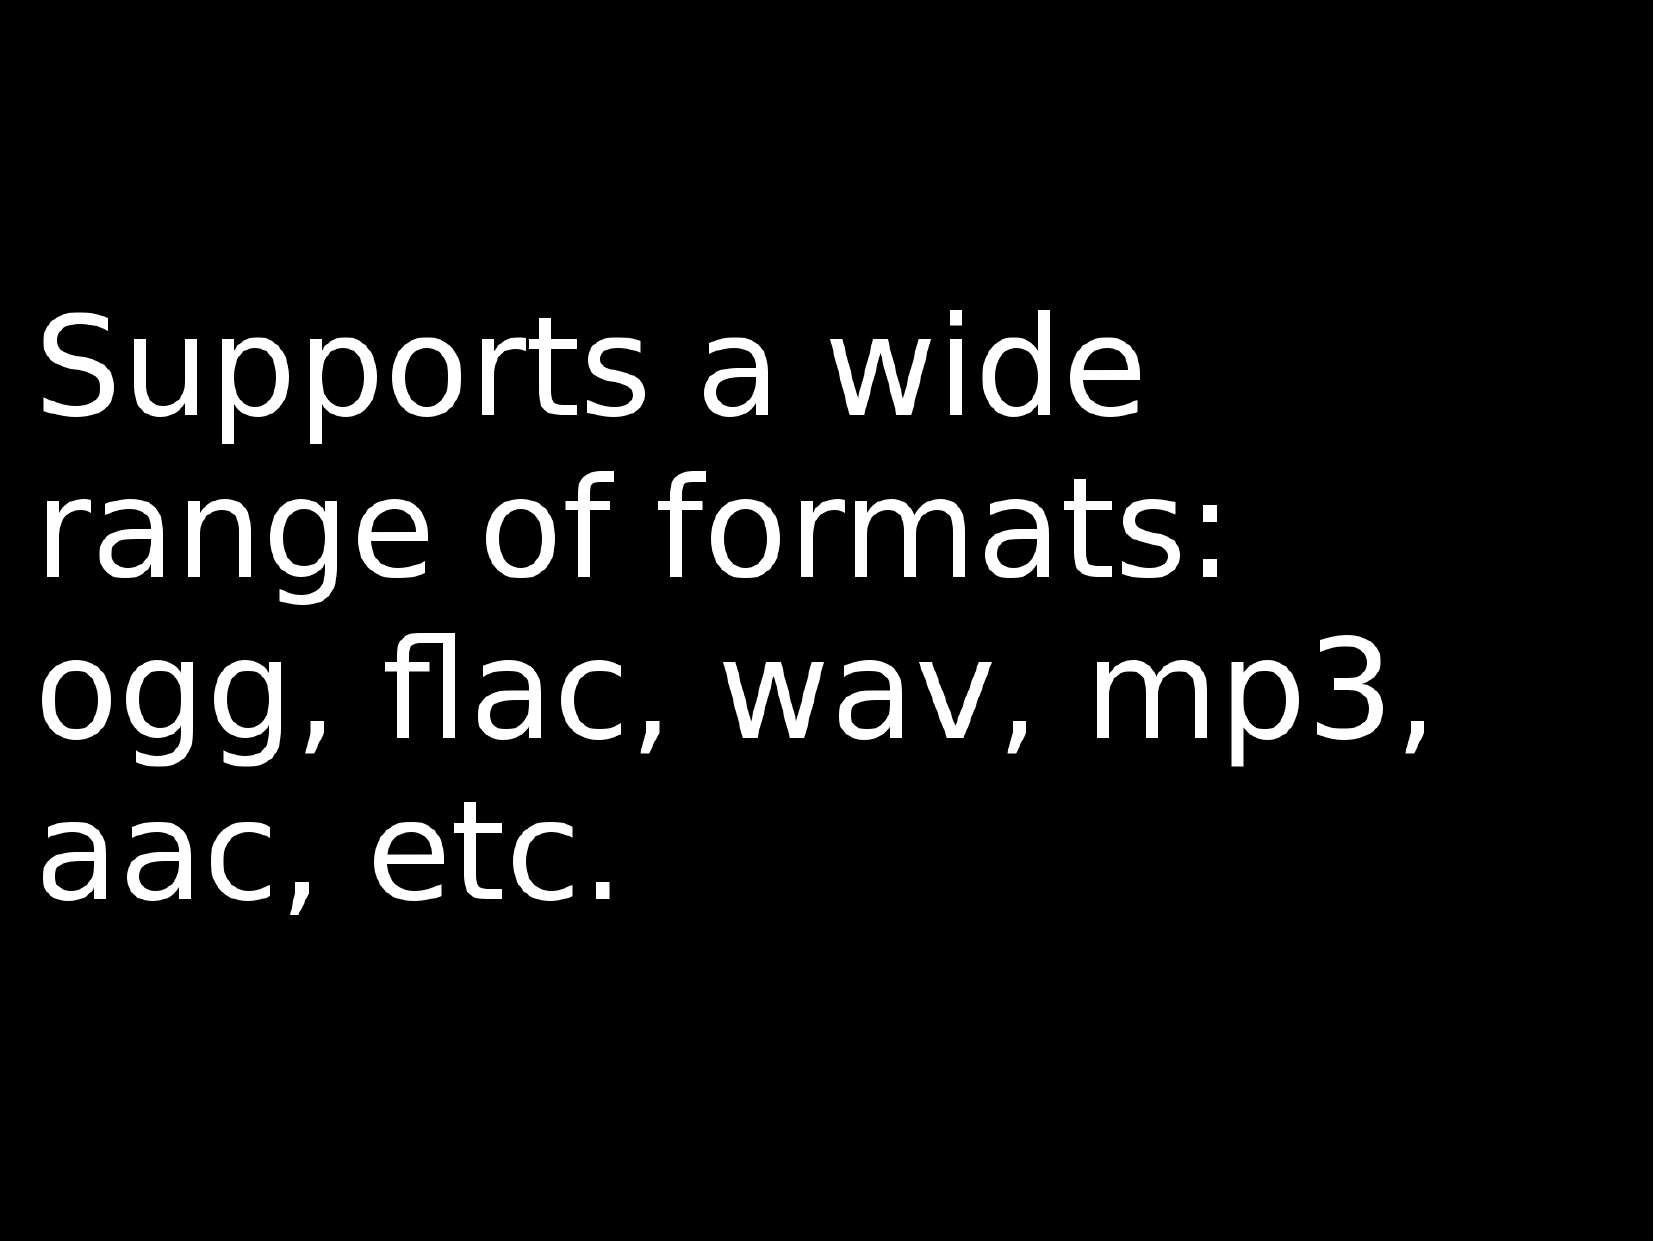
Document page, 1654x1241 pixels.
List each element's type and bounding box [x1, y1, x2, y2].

picture [0, 149, 1653, 1081]
